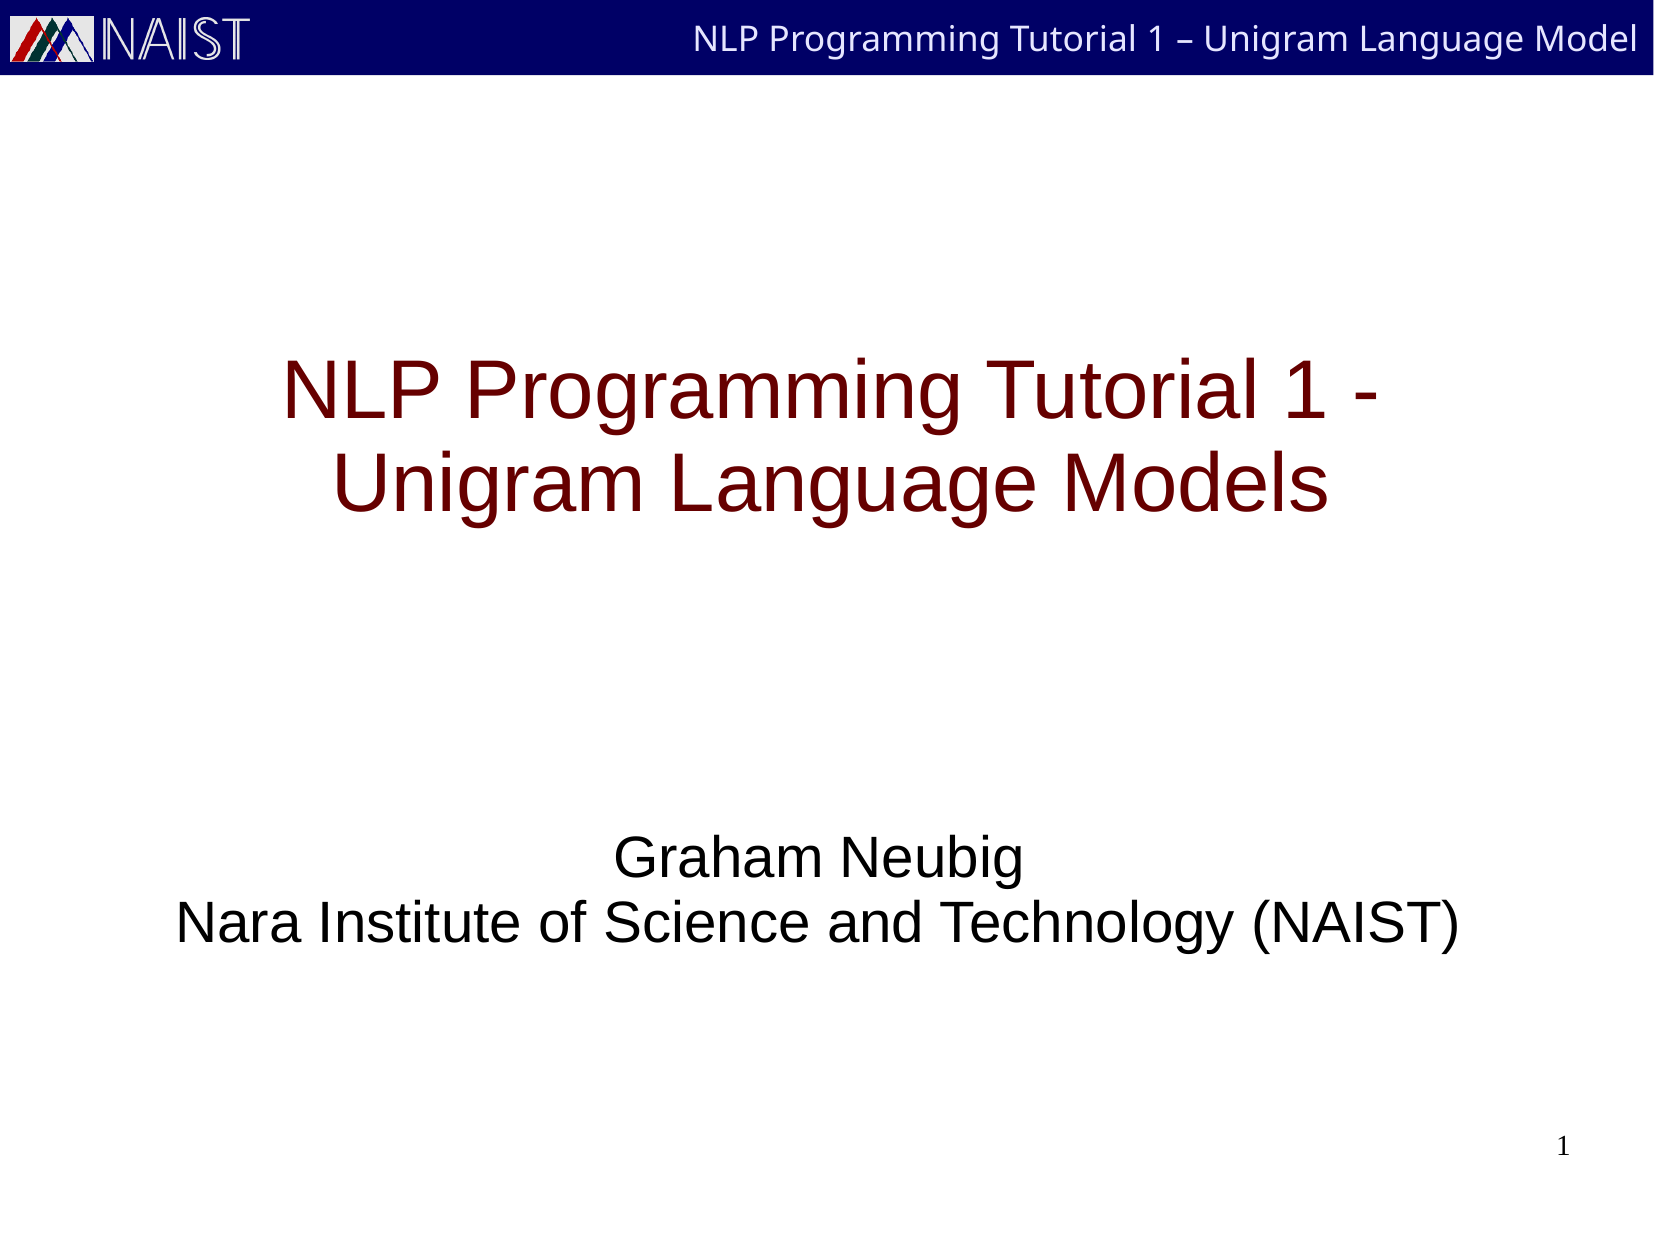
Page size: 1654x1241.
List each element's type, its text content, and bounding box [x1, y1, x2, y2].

picture [10, 16, 94, 62]
subtitle Graham Neubig Nara Institute of Science and Technology (NAIST) [75, 780, 1564, 999]
title NLP Programming Tutorial 1 - Unigram Language Models [86, 339, 1576, 533]
picture [102, 17, 251, 60]
